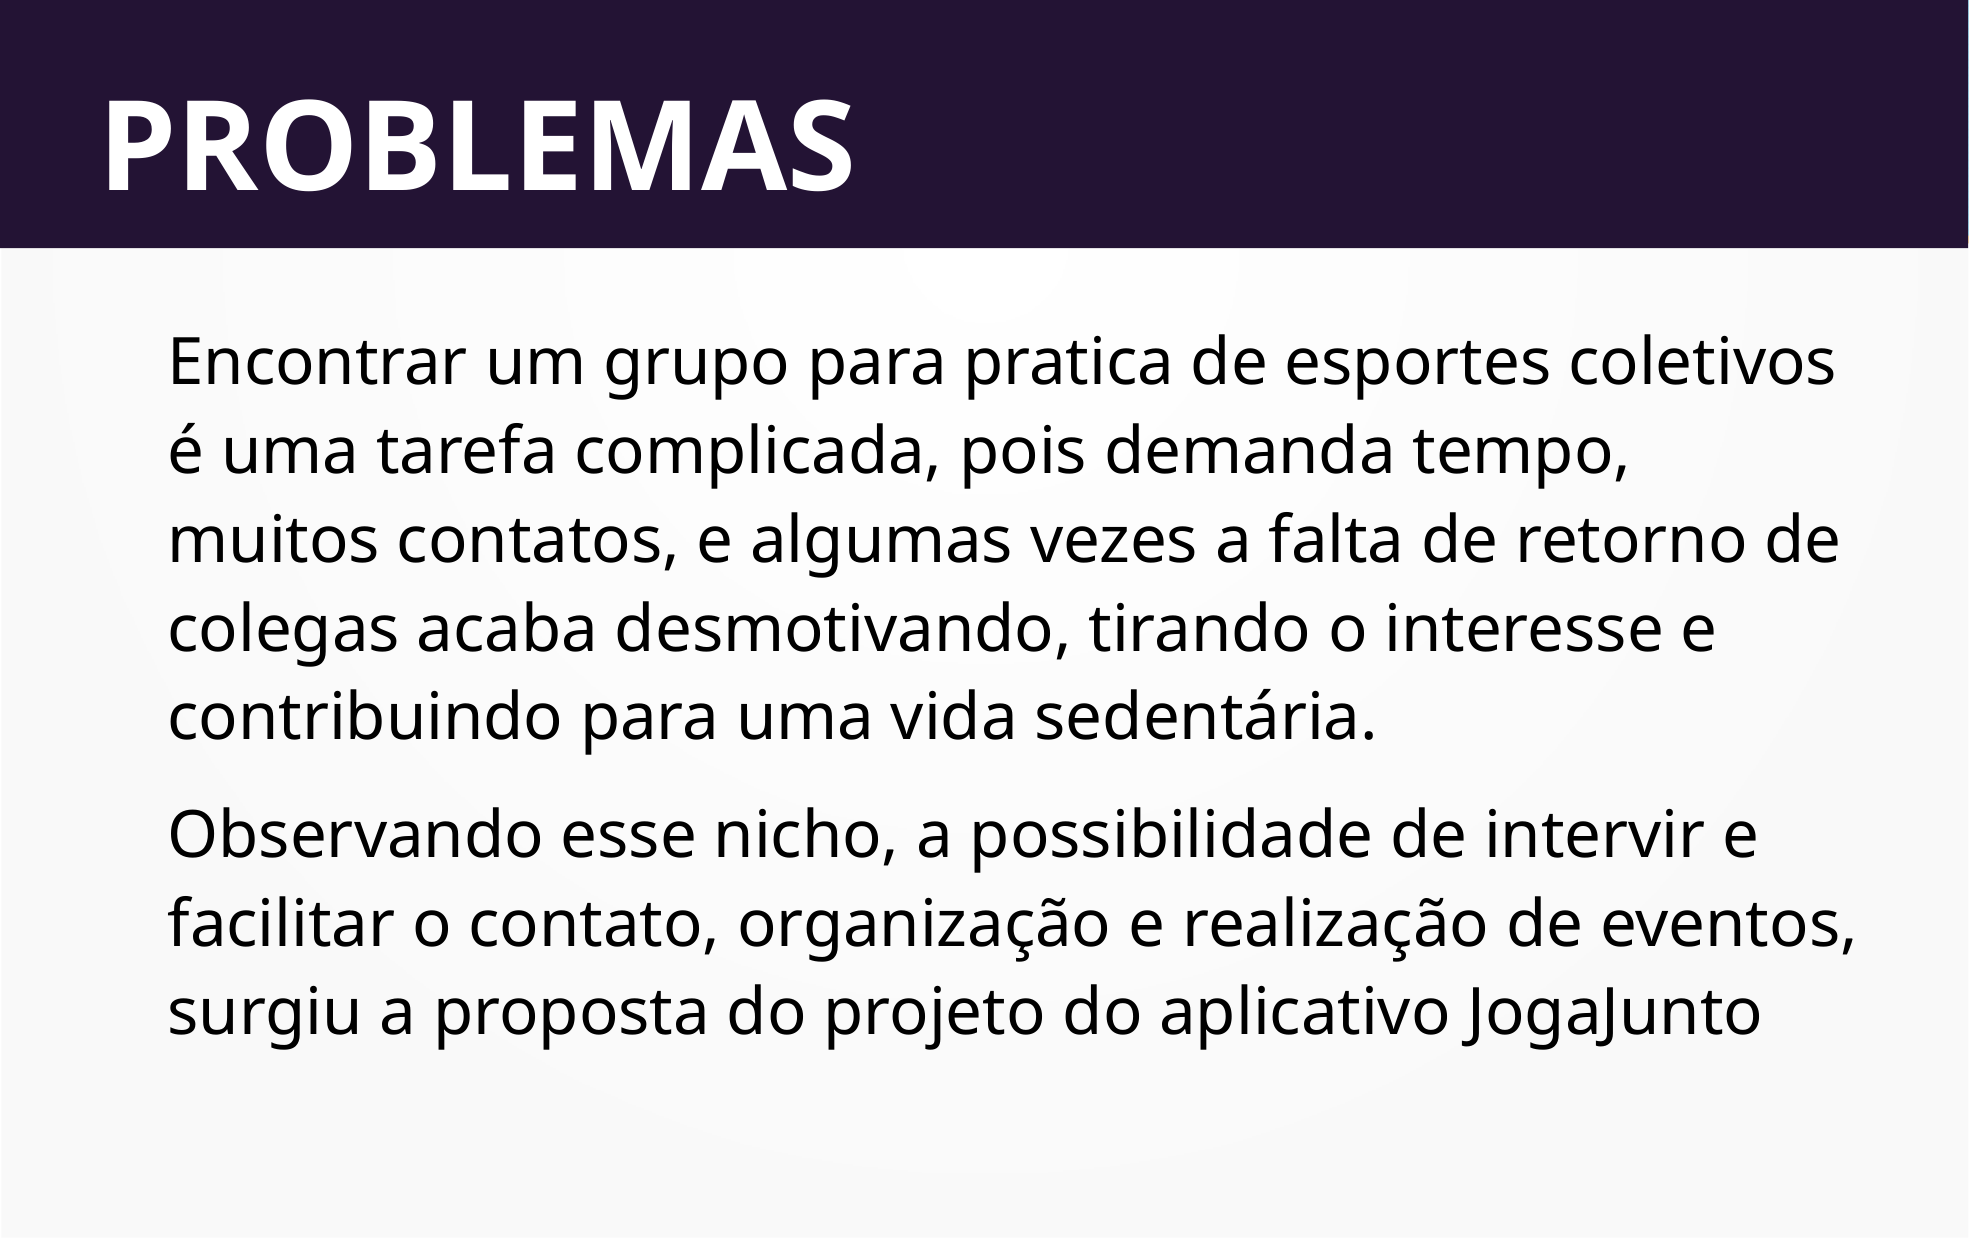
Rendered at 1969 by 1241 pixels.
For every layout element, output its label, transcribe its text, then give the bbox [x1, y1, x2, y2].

picture [0, 249, 1969, 1241]
title PROBLEMAS [98, 19, 1870, 227]
list Encontrar um grupo para pratica de esportes coletivos é uma tarefa complicada, pois demanda tempo, muitos contatos, e algumas vezes a falta de retorno de colegas acaba desmotivando, tirando o interesse e contribuindo para uma vida sedentária. Observando esse nicho, a possibilidade de intervir e facilitar o contato, organização e realização de eventos, surgiu a proposta do projeto do aplicativo JogaJunto [98, 315, 1861, 1081]
